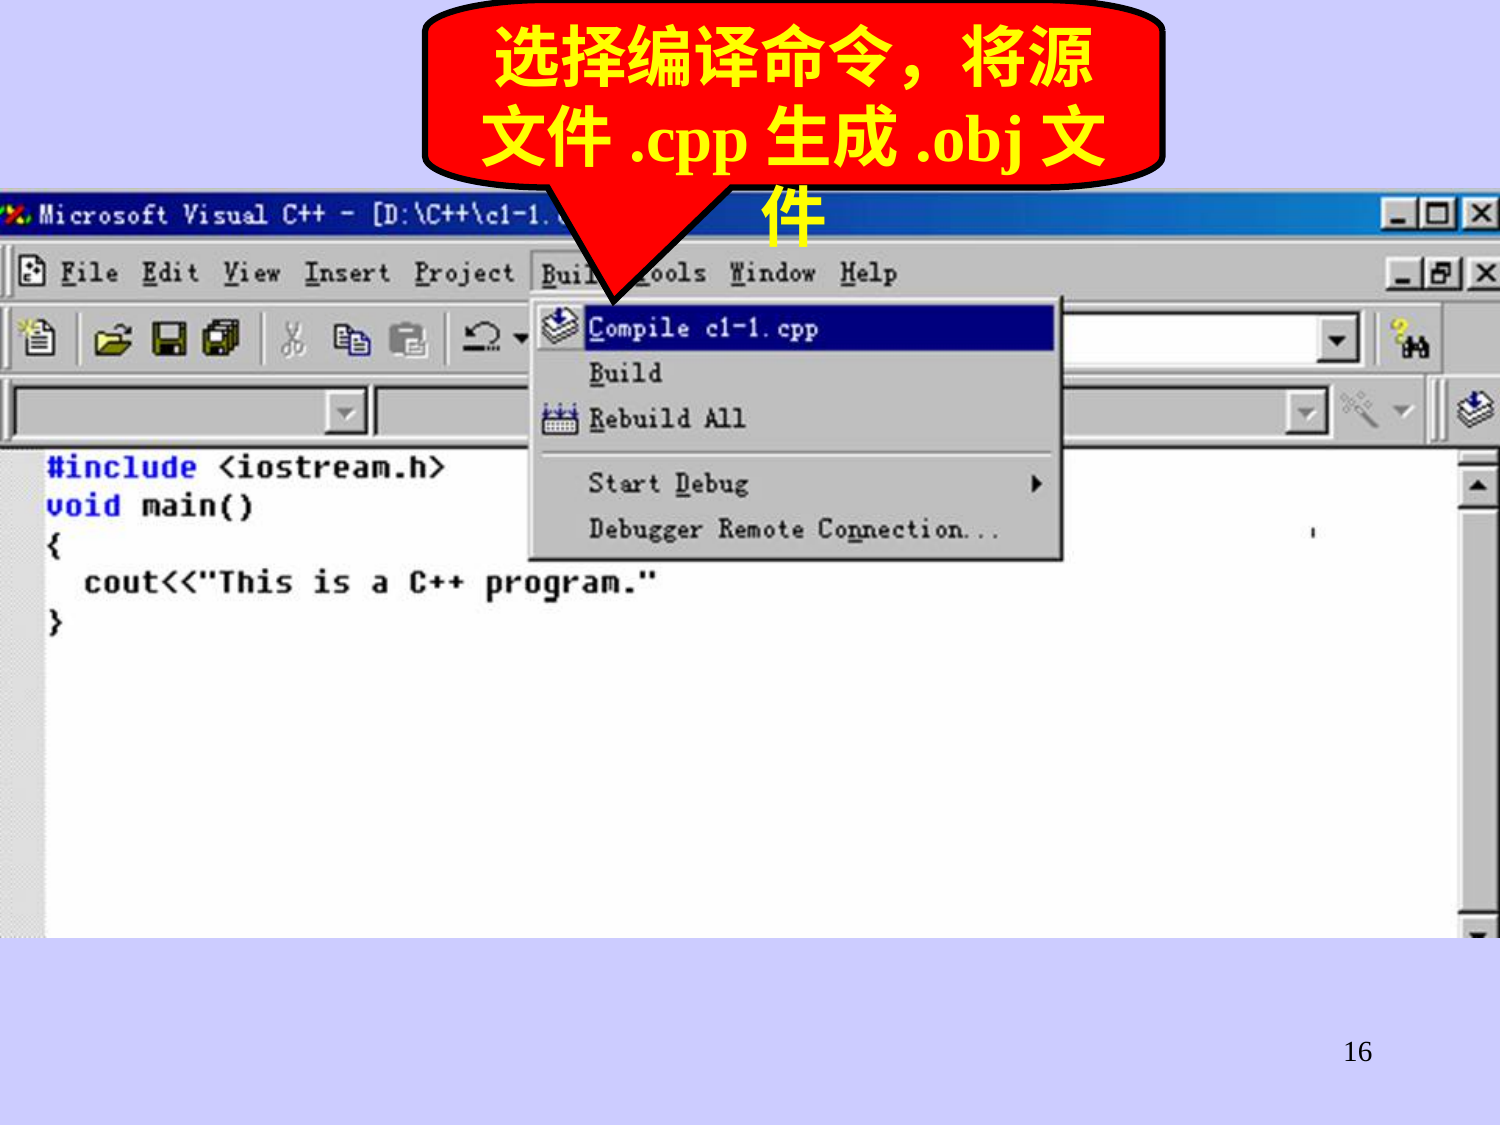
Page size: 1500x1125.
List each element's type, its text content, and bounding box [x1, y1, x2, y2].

text_box <编号> [1074, 1025, 1388, 1101]
picture [790, 188, 799, 197]
text_box 选择编译命令，将源文件.cpp生成.obj文件 [425, 0, 1163, 302]
picture [0, 188, 1500, 938]
